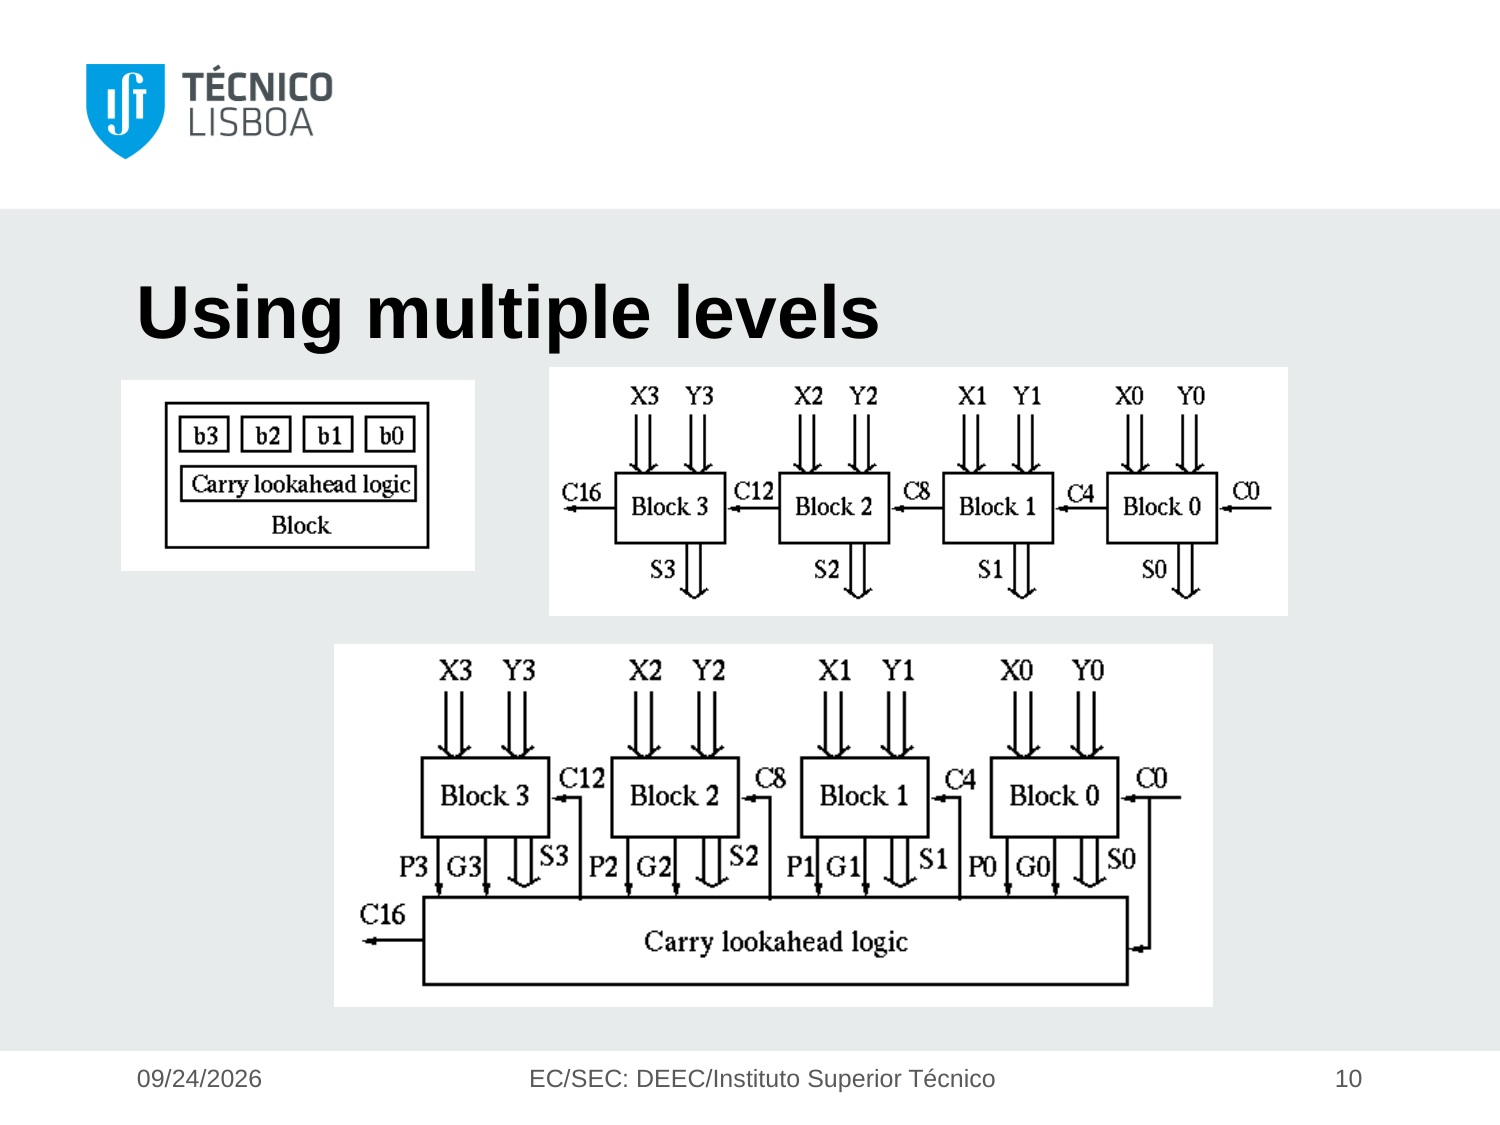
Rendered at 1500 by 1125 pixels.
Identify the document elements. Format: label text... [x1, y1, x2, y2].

picture [0, 0, 1500, 1125]
footer EC/SEC: DEEC/Instituto Superior Técnico [512, 1052, 1021, 1103]
title Using multiple levels [121, 237, 1378, 381]
slide_number <number> [1077, 1052, 1378, 1103]
slide_number 11/12/2020 [121, 1052, 425, 1103]
